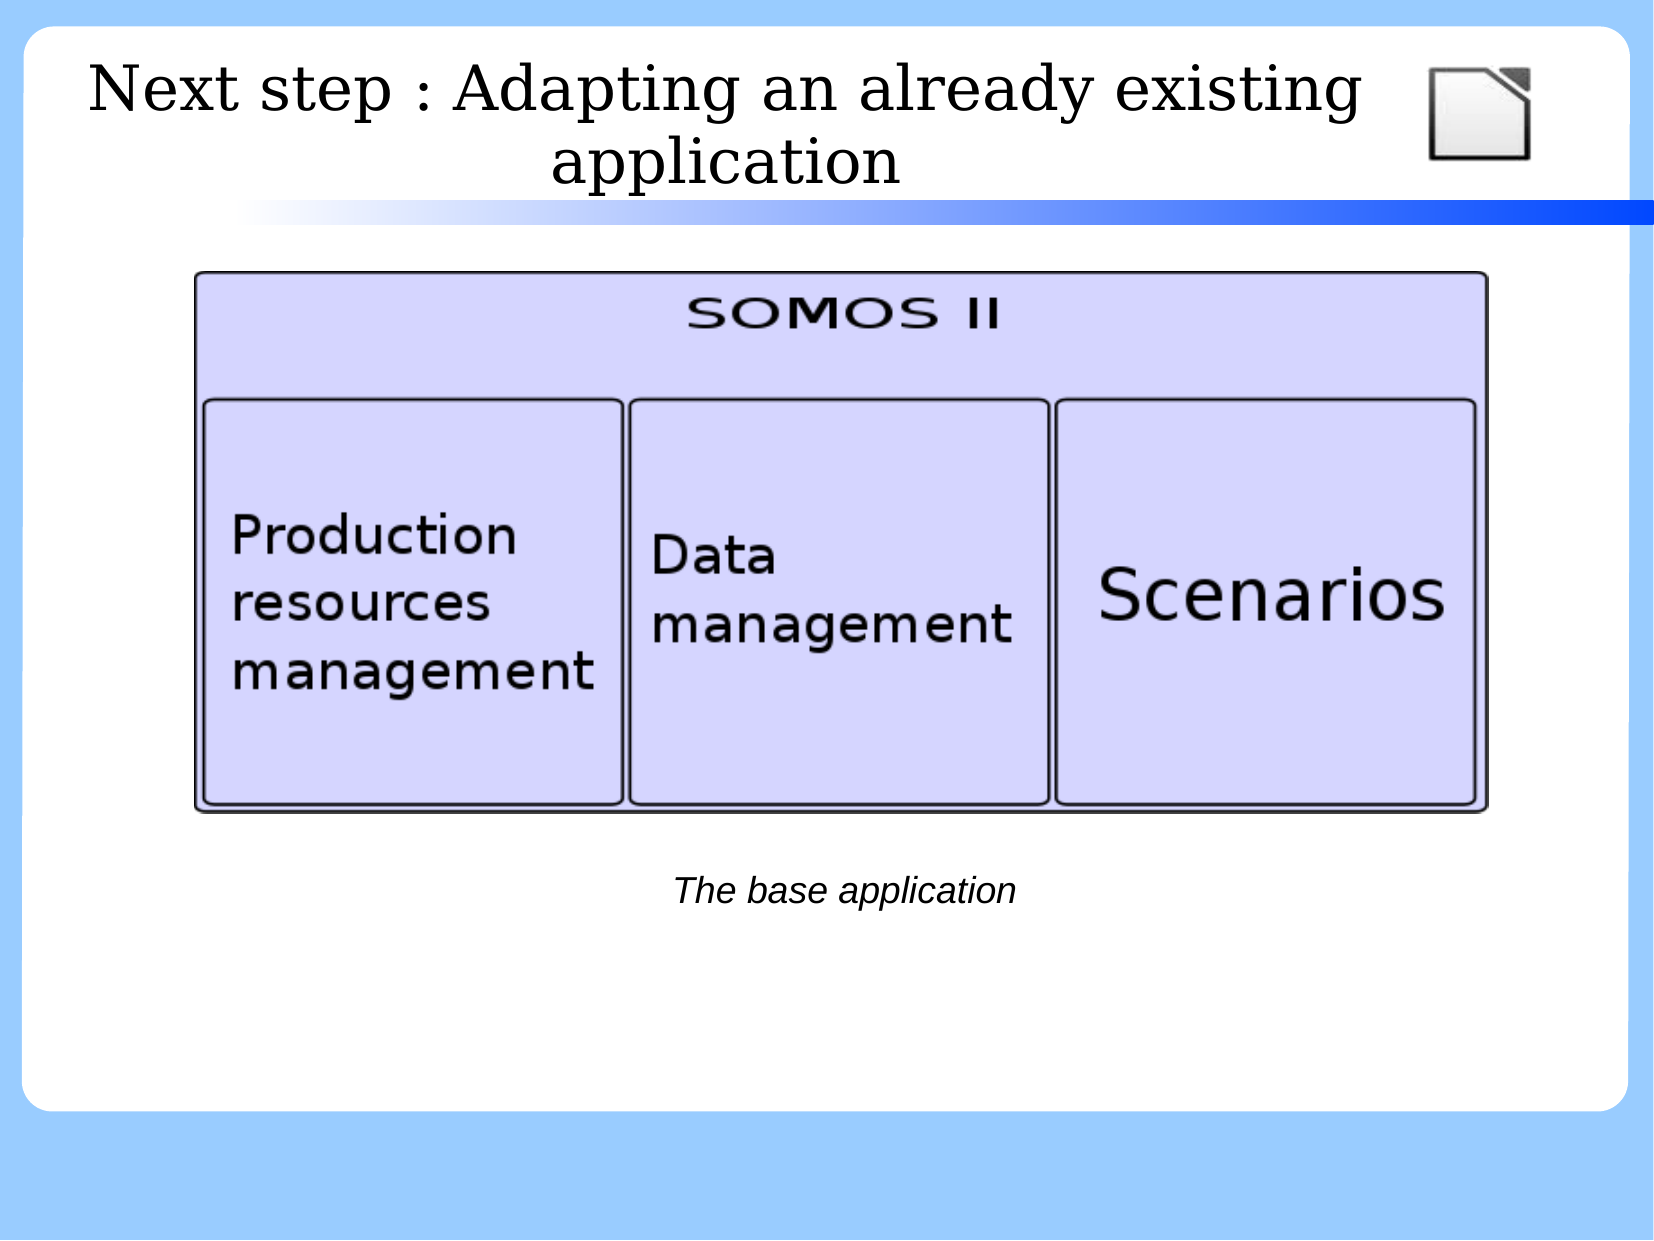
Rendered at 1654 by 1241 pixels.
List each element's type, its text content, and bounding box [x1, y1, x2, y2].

picture [194, 271, 1489, 814]
picture [1417, 47, 1562, 177]
text_box The base application [82, 862, 1607, 919]
title Next step : Adapting an already existing application [82, 49, 1371, 201]
